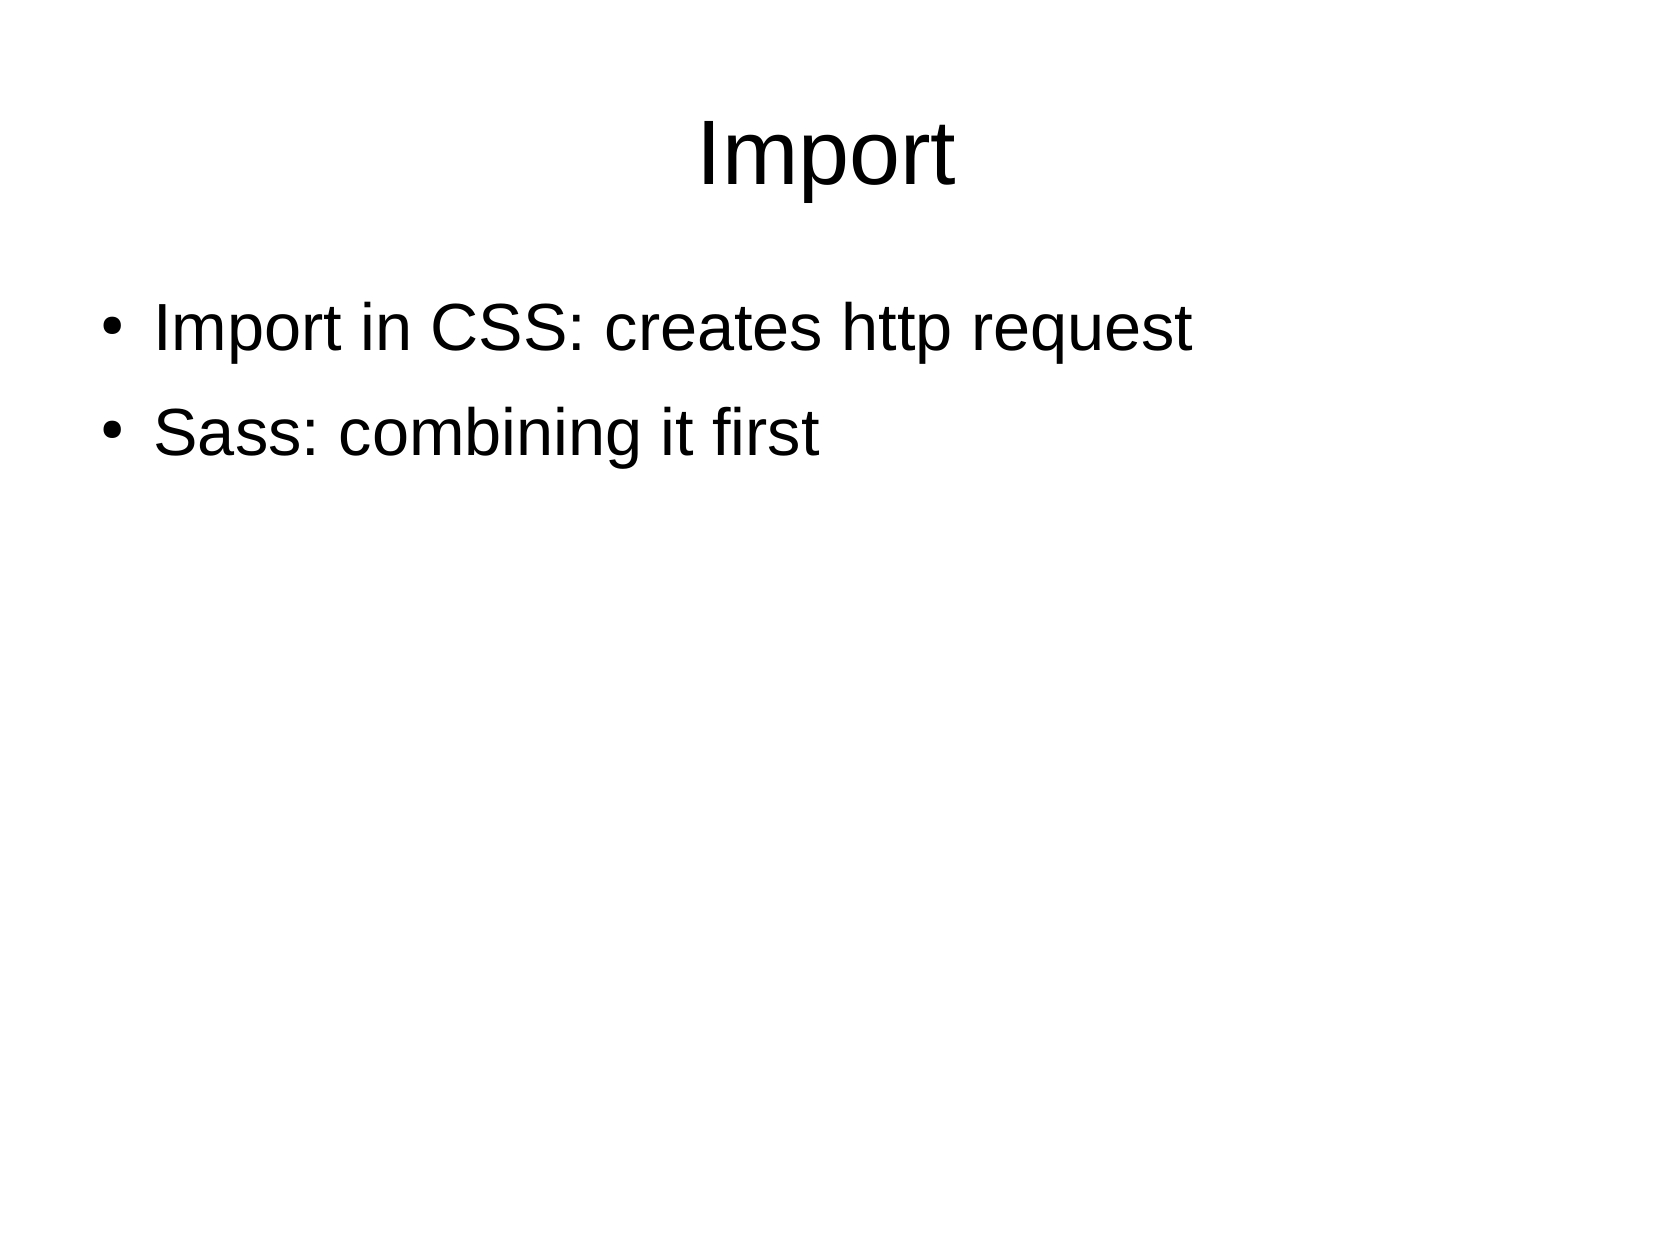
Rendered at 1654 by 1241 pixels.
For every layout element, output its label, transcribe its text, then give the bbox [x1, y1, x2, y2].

list Import in CSS: creates http request Sass: combining it first [82, 290, 1571, 1010]
title Import [82, 49, 1571, 257]
